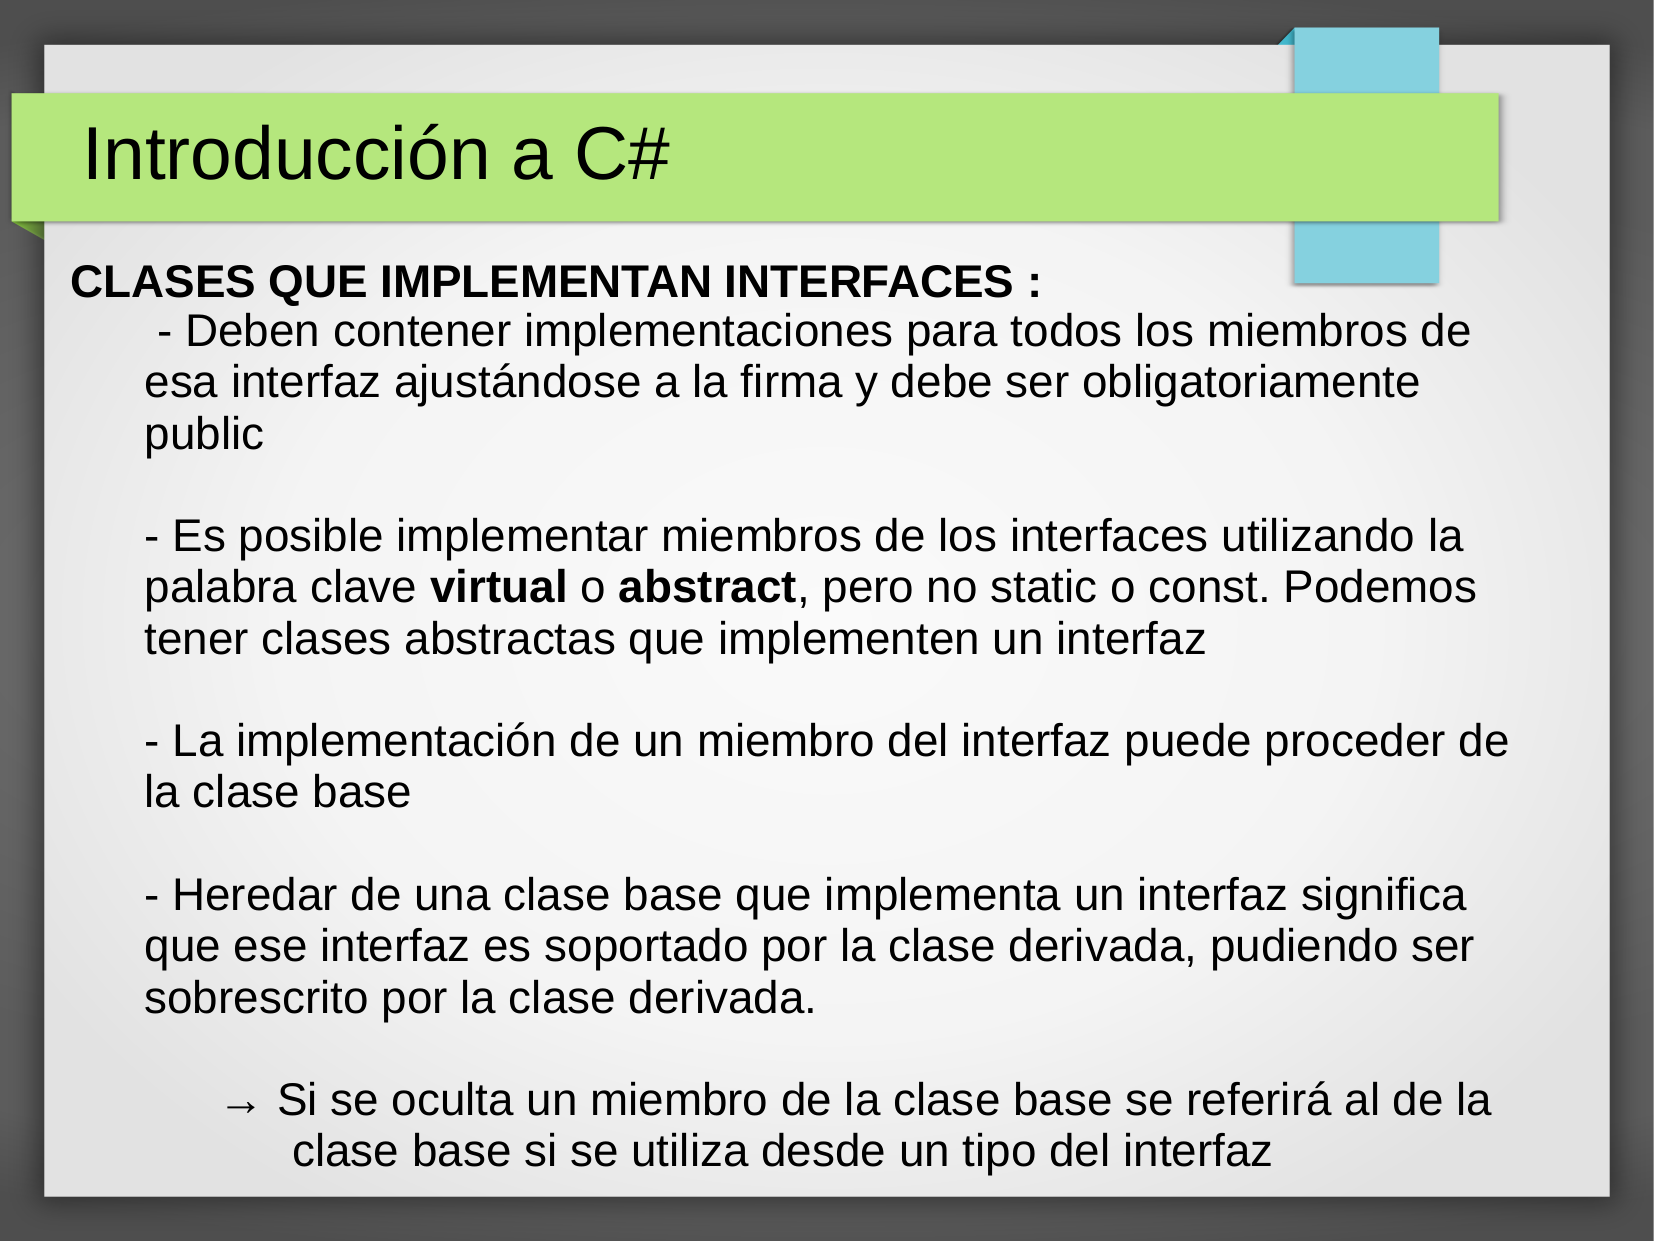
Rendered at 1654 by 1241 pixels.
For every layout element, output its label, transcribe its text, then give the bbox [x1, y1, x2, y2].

title Introducción a C# [82, 94, 1264, 213]
picture [0, 0, 1654, 1241]
text_box - Deben contener implementaciones para todos los miembros de esa interfaz ajustándose a la firma y debe ser obligatoriamente public - Es posible implementar miembros de los interfaces utilizando la palabra clave virtual o abstract, pero no static o const. Podemos tener clases abstractas que implementen un interfaz - La implementación de un miembro del interfaz puede proceder de la clase base - Heredar de una clase base que implementa un interfaz significa que ese interfaz es soportado por la clase derivada, pudiendo ser sobrescrito por la clase derivada. → Si se oculta un miembro de la clase base se referirá al de la clase base si se utiliza desde un tipo del interfaz [70, 305, 1536, 1177]
text_box CLASES QUE IMPLEMENTAN INTERFACES : [70, 255, 1382, 305]
